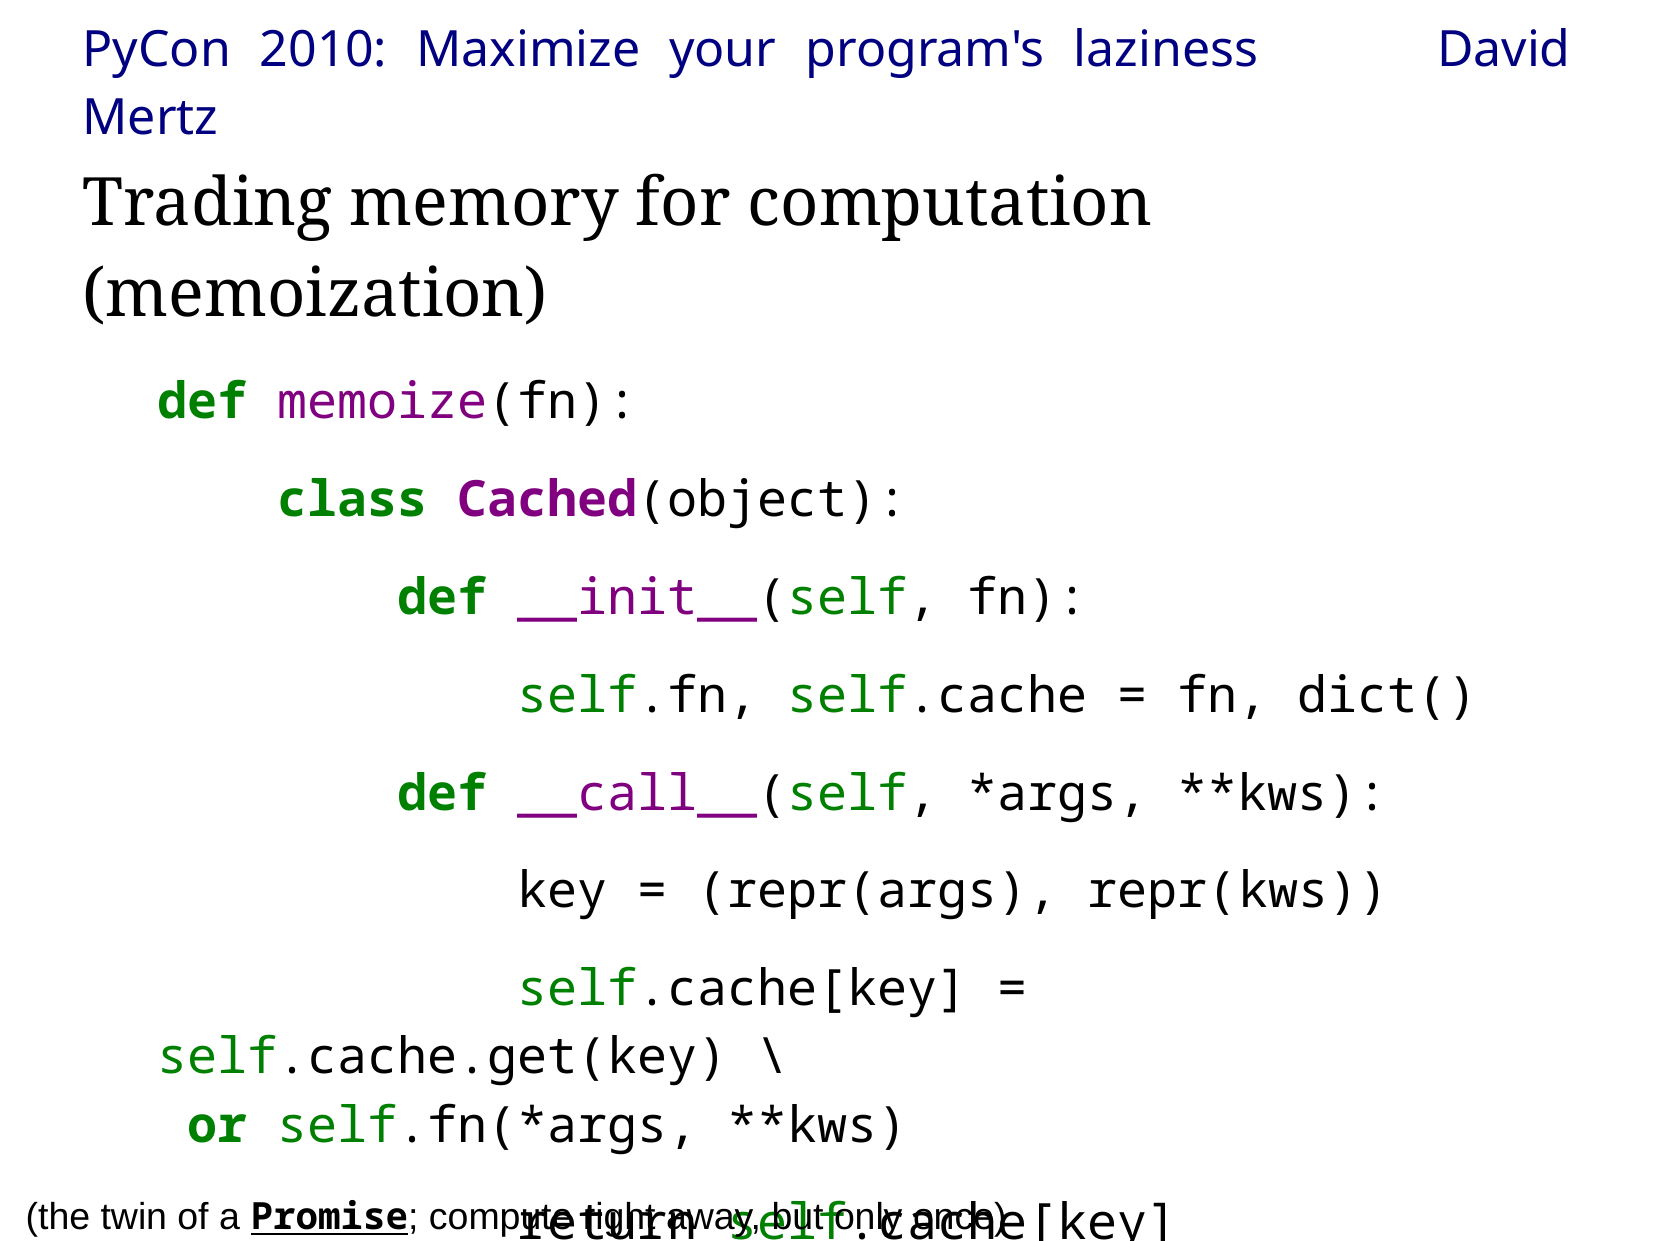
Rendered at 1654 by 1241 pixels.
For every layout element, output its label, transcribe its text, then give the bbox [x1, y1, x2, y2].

list [616, 1051, 625, 1061]
list [645, 1051, 659, 1057]
list [525, 1051, 539, 1057]
list [676, 1051, 688, 1069]
list [435, 1051, 449, 1057]
list [82, 1051, 1571, 1168]
list [195, 1051, 209, 1057]
list [345, 1060, 358, 1070]
list [494, 1051, 509, 1070]
text_box (the twin of a Promise; compute right away, but only once) [10, 1182, 1008, 1238]
title PyCon 2010: Maximize your program's laziness David Mertz [82, 49, 1571, 113]
list Trading memory for computation (memoization) def memoize(fn): class Cached(object): def __init__(self, fn): self.fn, self.cache = fn, dict() def __call__(self, *args, **kws): key = (repr(args), repr(kws)) self.cache[key] = self.cache.get(key) \ or self.fn(*args, **kws) return self.cache[key] return Cached(fn) [82, 154, 1571, 1051]
